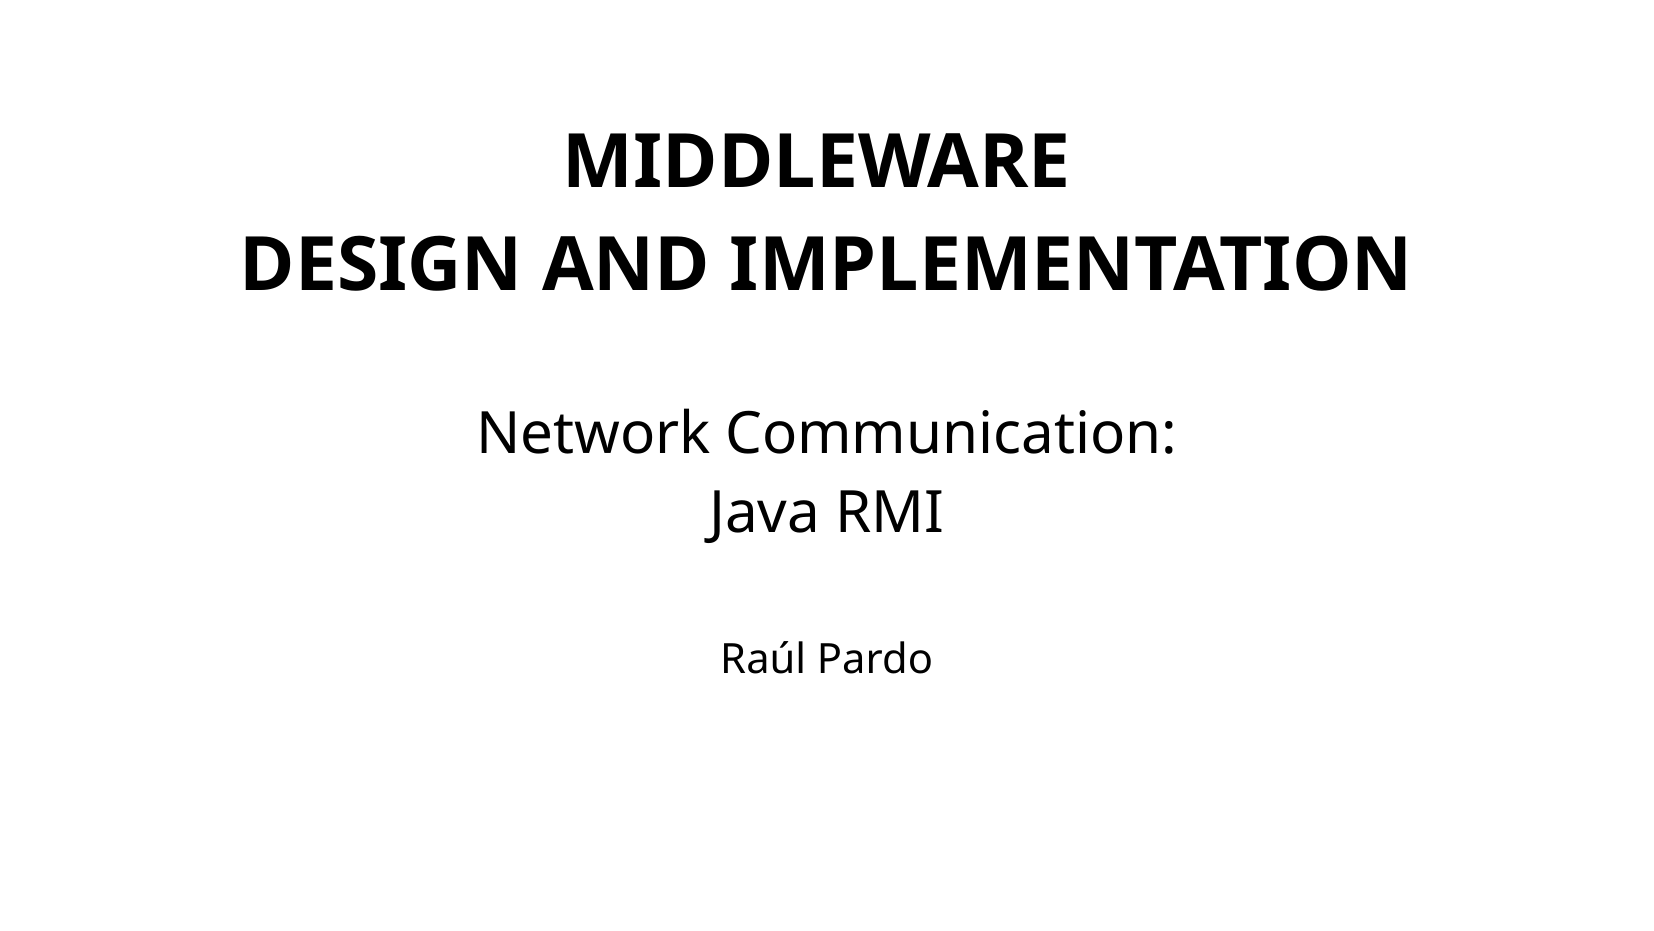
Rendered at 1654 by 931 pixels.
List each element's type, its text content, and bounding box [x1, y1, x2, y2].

subtitle MIDDLEWARE DESIGN AND IMPLEMENTATION Network Communication: Java RMI Raúl Pardo [82, 36, 1571, 757]
